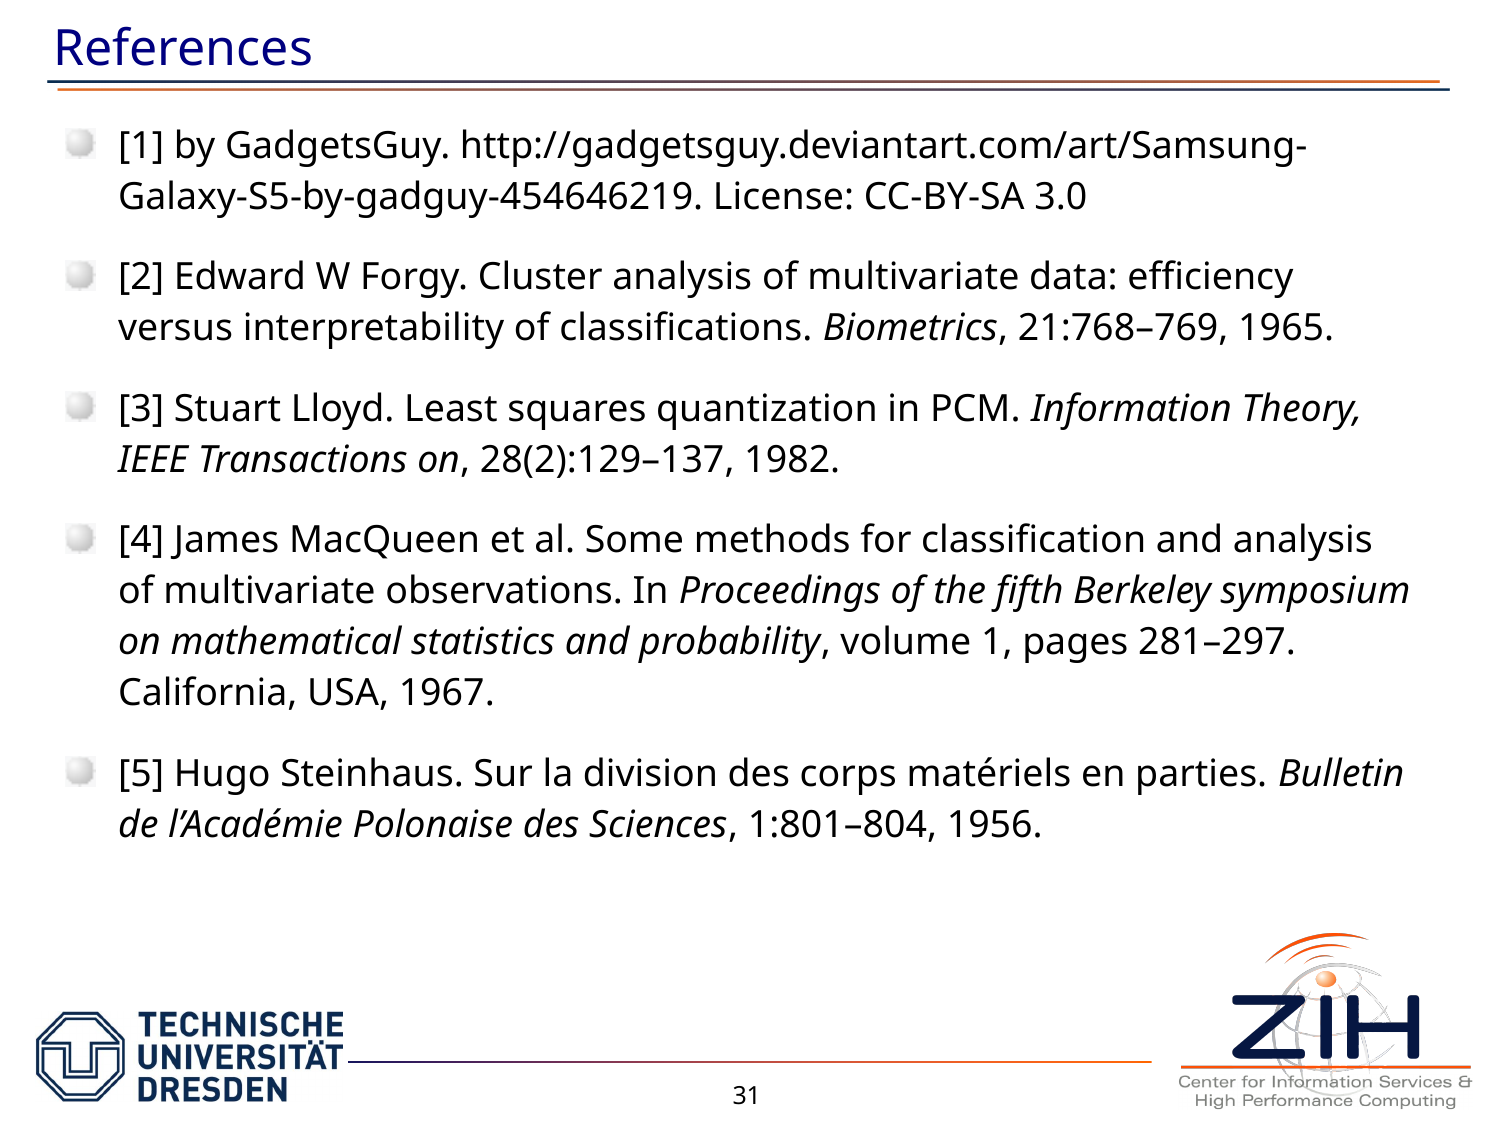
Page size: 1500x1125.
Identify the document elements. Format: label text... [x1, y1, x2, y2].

picture [47, 80, 1450, 91]
list [1] by GadgetsGuy. http://gadgetsguy.deviantart.com/art/Samsung-Galaxy-S5-by-gadguy-454646219. License: CC-BY-SA 3.0 [2] Edward W Forgy. Cluster analysis of multivariate data: efficiency versus interpretability of classifications. Biometrics, 21:768–769, 1965. [3] Stuart Lloyd. Least squares quantization in PCM. Information Theory, IEEE Transactions on, 28(2):129–137, 1982. [4] James MacQueen et al. Some methods for classification and analysis of multivariate observations. In Proceedings of the fifth Berkeley symposium on mathematical statistics and probability, volume 1, pages 281–297. California, USA, 1967. [5] Hugo Steinhaus. Sur la division des corps matériels en parties. Bulletin de l’Académie Polonaise des Sciences, 1:801–804, 1956. [29, 118, 1418, 861]
title References [53, 12, 1453, 81]
picture [1178, 933, 1473, 1110]
picture [35, 1011, 343, 1102]
